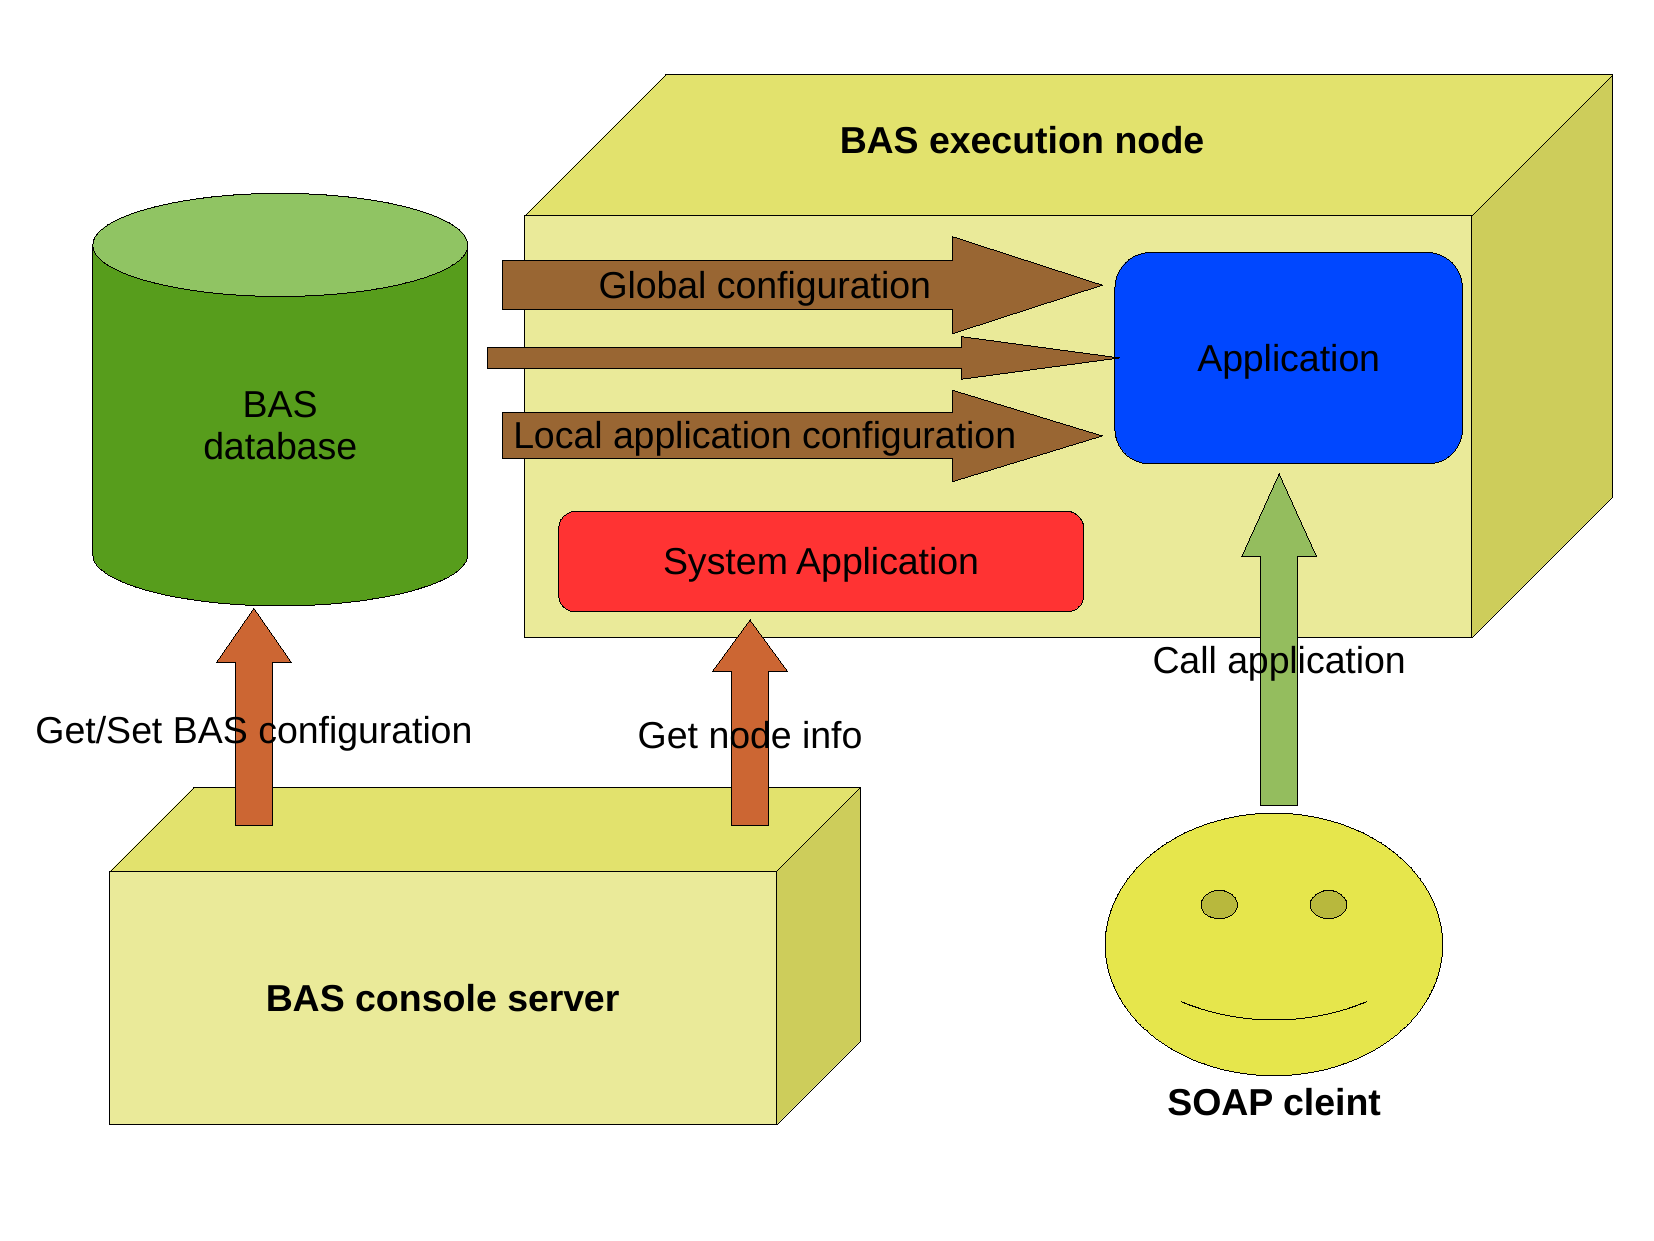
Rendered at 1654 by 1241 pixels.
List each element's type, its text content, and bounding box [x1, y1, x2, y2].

text_box BAS console server [109, 872, 776, 1125]
text_box [487, 74, 1613, 638]
text_box System Application [558, 511, 1084, 612]
text_box BAS database [92, 247, 468, 606]
text_box Get/Set BAS configuration [216, 608, 292, 826]
text_box [1105, 813, 1443, 1074]
text_box Application [1114, 252, 1463, 464]
text_box BAS execution node [825, 112, 1276, 170]
text_box Get node info [712, 619, 788, 826]
text_box Call application [1241, 473, 1317, 806]
text_box SOAP cleint [1152, 1074, 1408, 1131]
text_box Global configuration [502, 236, 1103, 334]
text_box Local application configuration [502, 390, 1103, 482]
